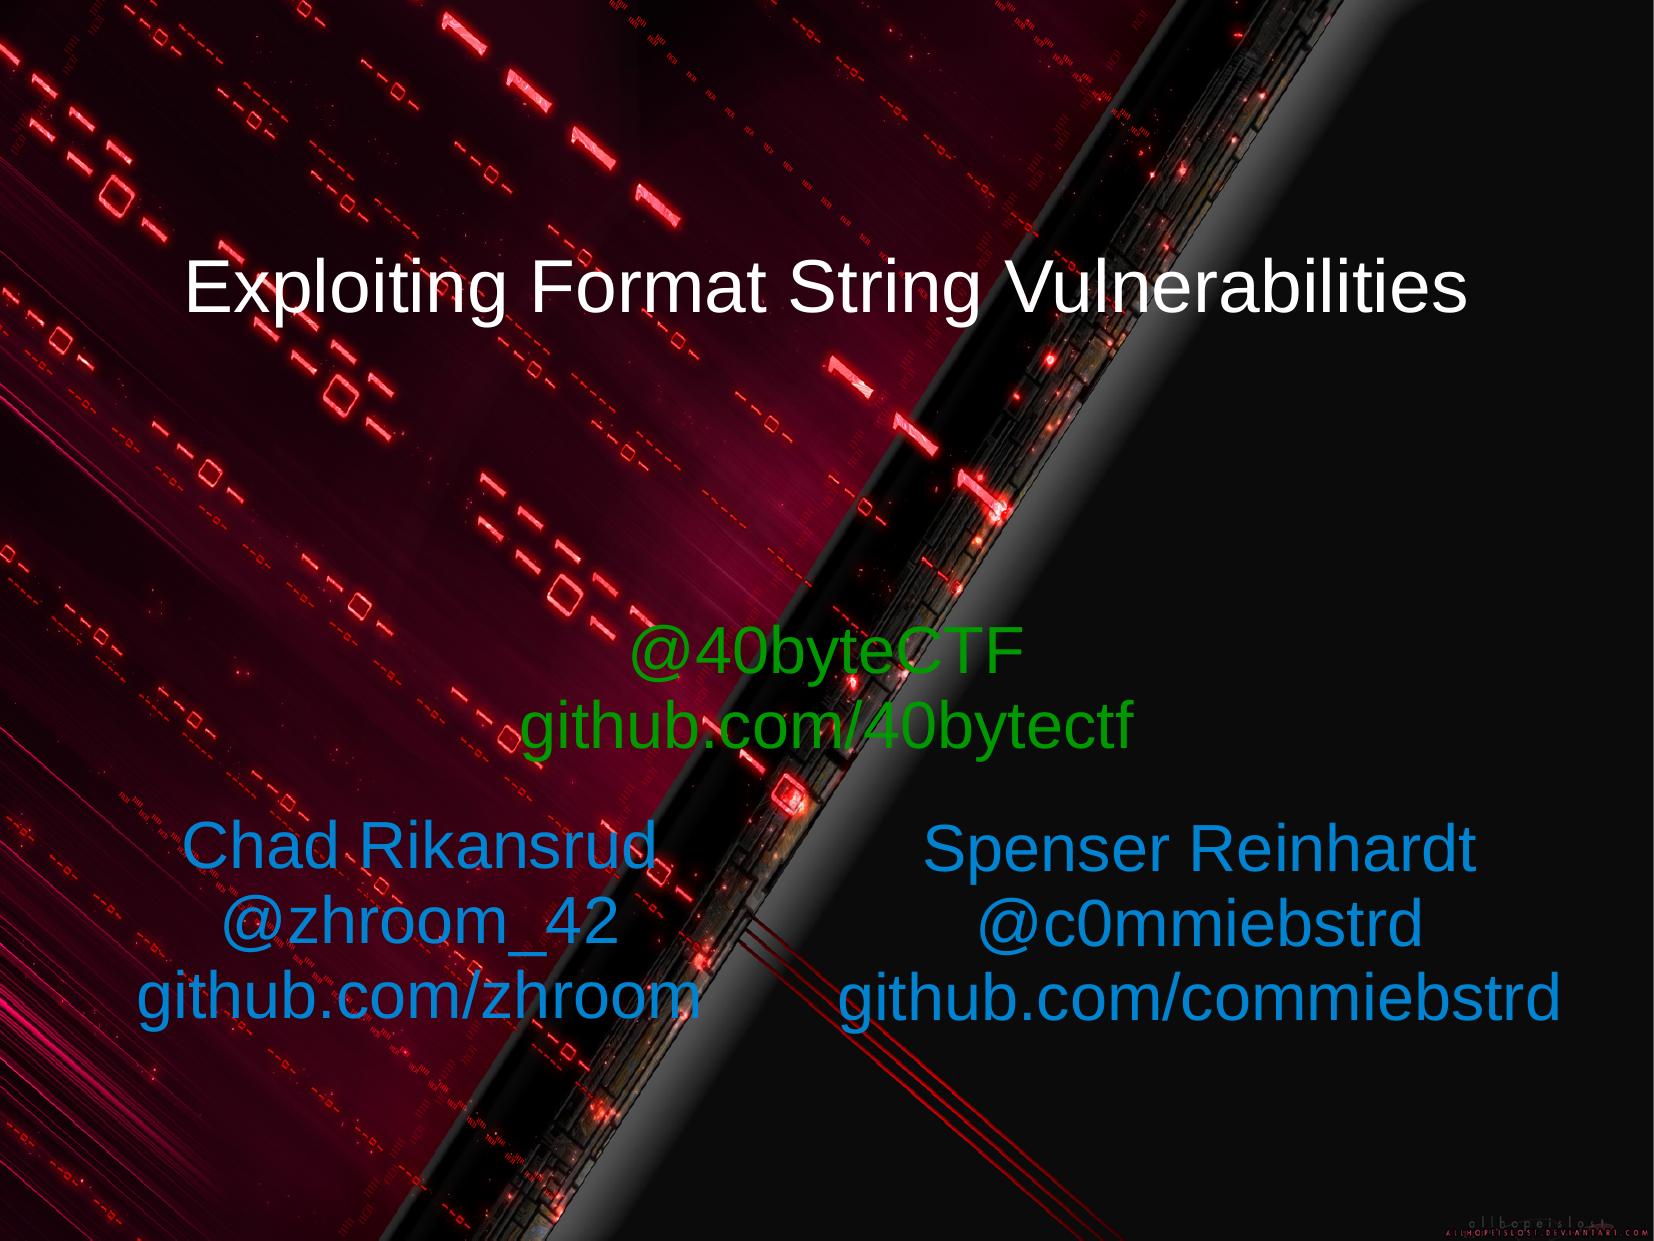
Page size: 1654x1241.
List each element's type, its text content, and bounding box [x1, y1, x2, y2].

text_box Chad Rikansrud @zhroom_42 github.com/zhroom [74, 778, 765, 1063]
text_box Spenser Reinhardt @c0mmiebstrd github.com/commiebstrd [824, 780, 1575, 1065]
picture [0, 0, 1654, 1241]
subtitle @40byteCTF github.com/40bytectf [478, 565, 1176, 810]
title Exploiting Format String Vulnerabilities [82, 182, 1571, 390]
